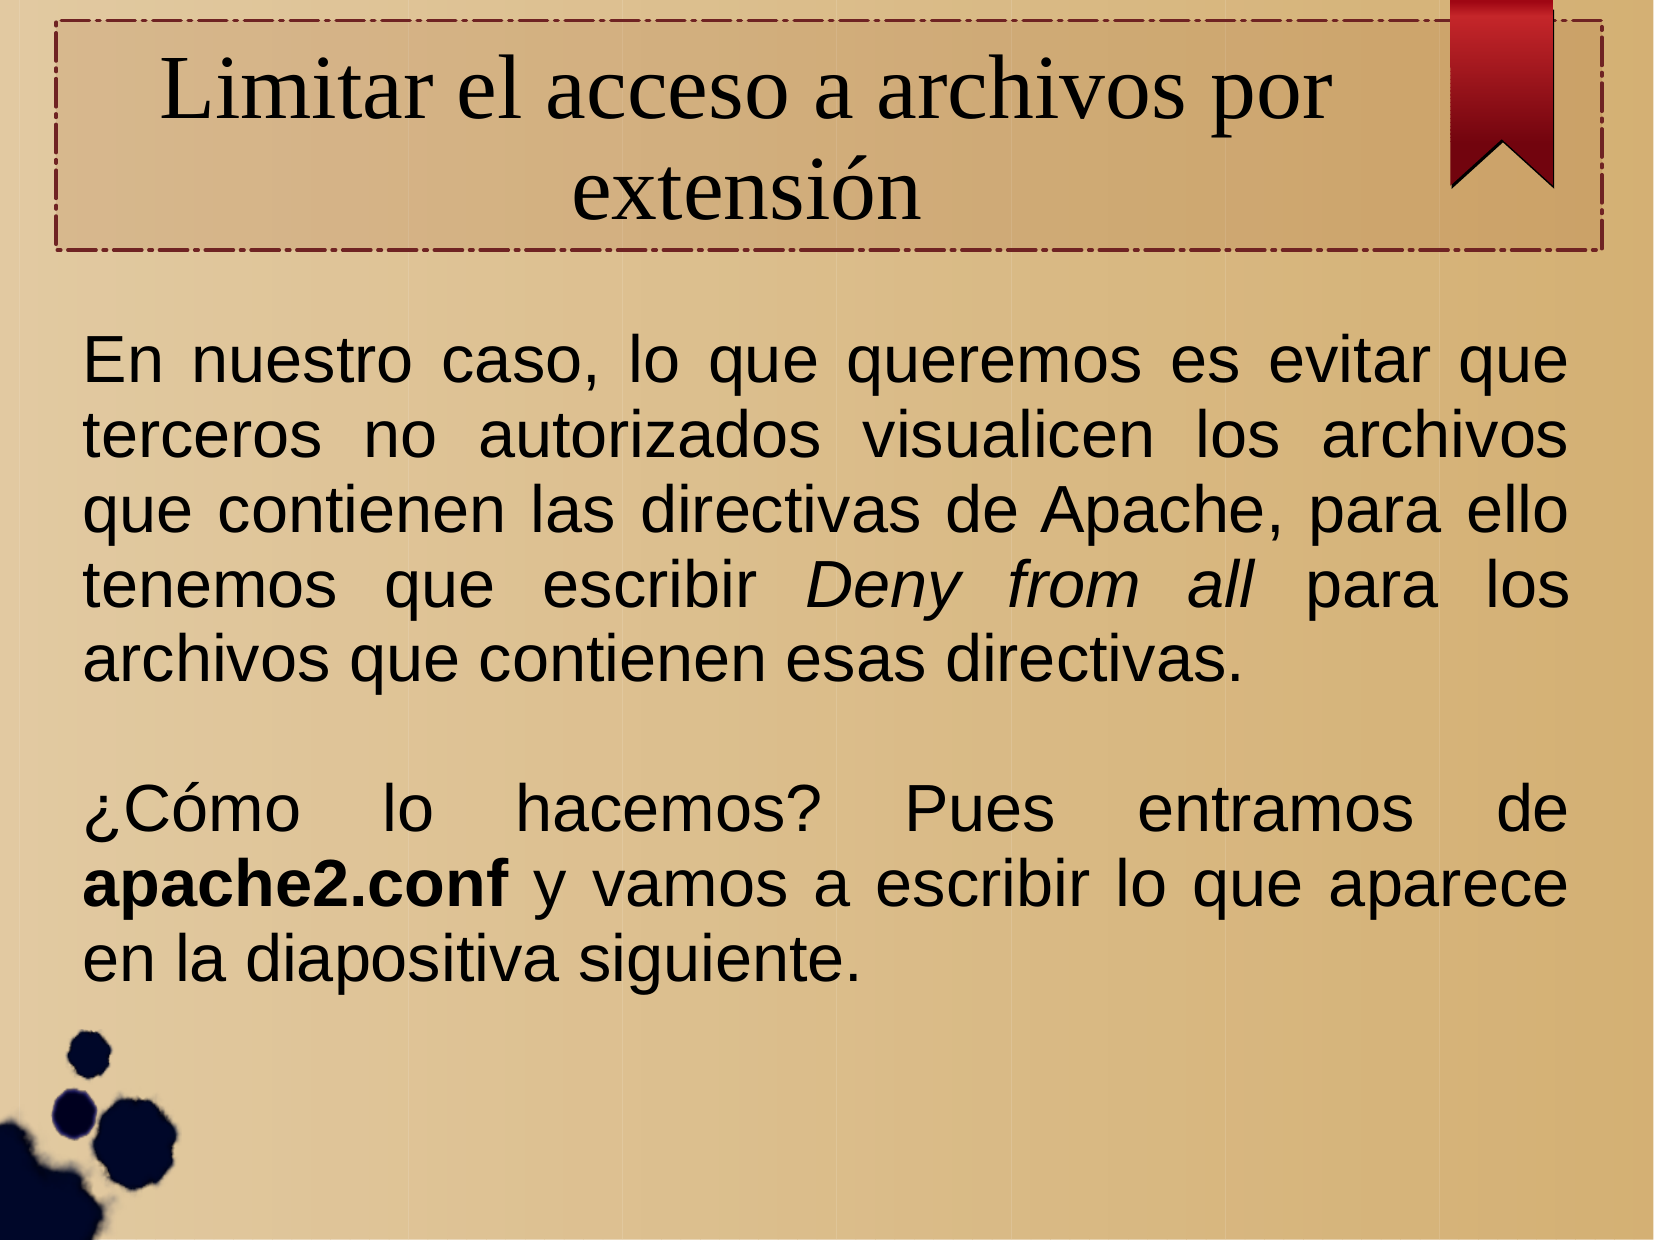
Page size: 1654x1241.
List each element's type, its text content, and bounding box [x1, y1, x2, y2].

subtitle En nuestro caso, lo que queremos es evitar que terceros no autorizados visualicen los archivos que contienen las directivas de Apache, para ello tenemos que escribir Deny from all para los archivos que contienen esas directivas. ¿Cómo lo hacemos? Pues entramos de apache2.conf y vamos a escribir lo que aparece en la diapositiva siguiente. [82, 299, 1571, 1019]
title Limitar el acceso a archivos por extensión [82, 35, 1412, 240]
